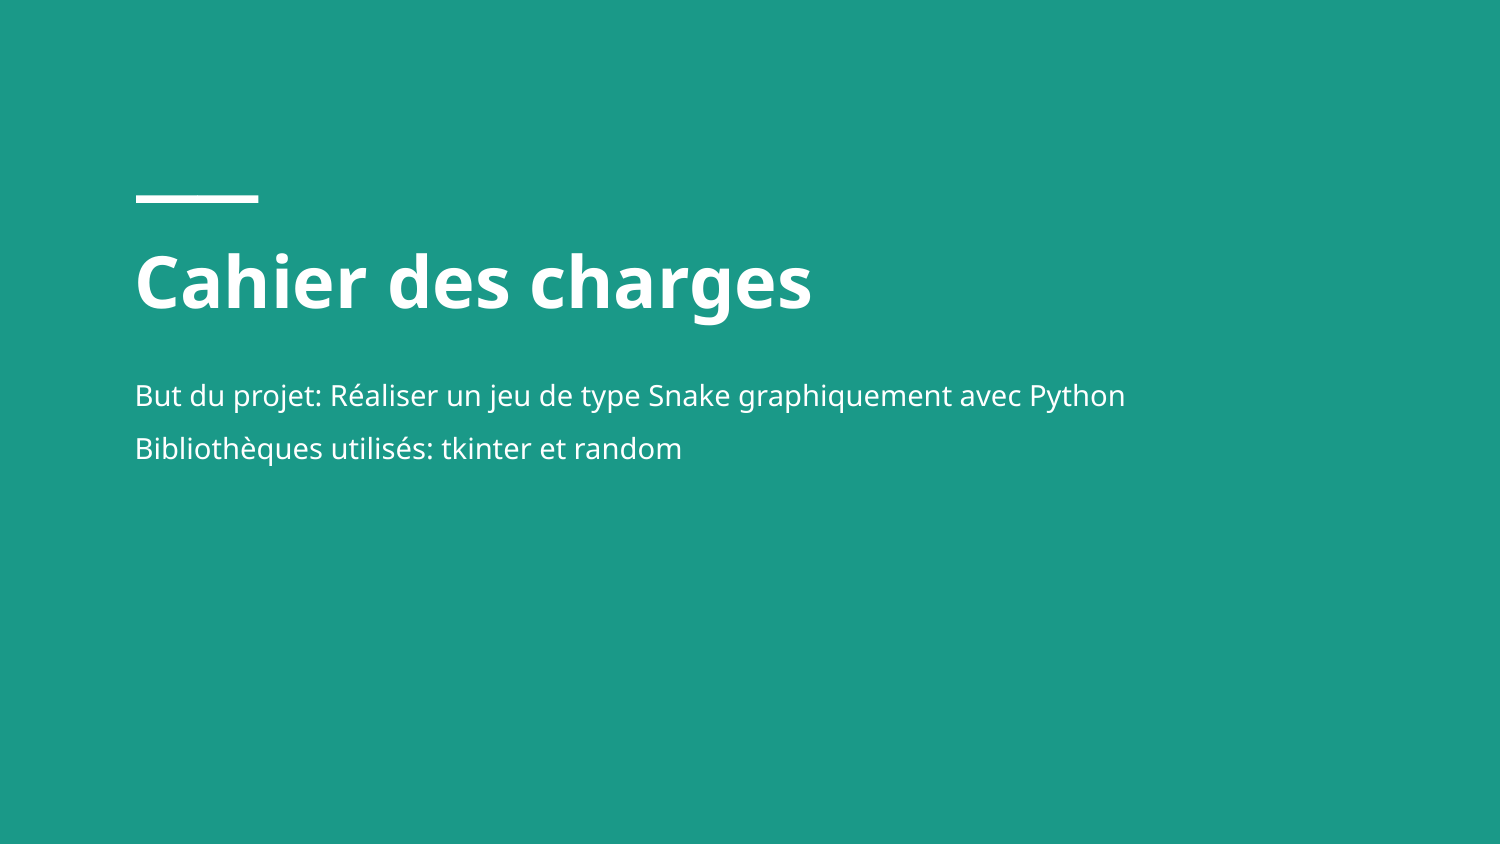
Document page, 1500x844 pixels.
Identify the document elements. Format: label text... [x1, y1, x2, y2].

title Cahier des charges [119, 216, 1381, 345]
text_box But du projet: Réaliser un jeu de type Snake graphiquement avec Python Bibliothèques utilisés: tkinter et random [119, 345, 1381, 481]
